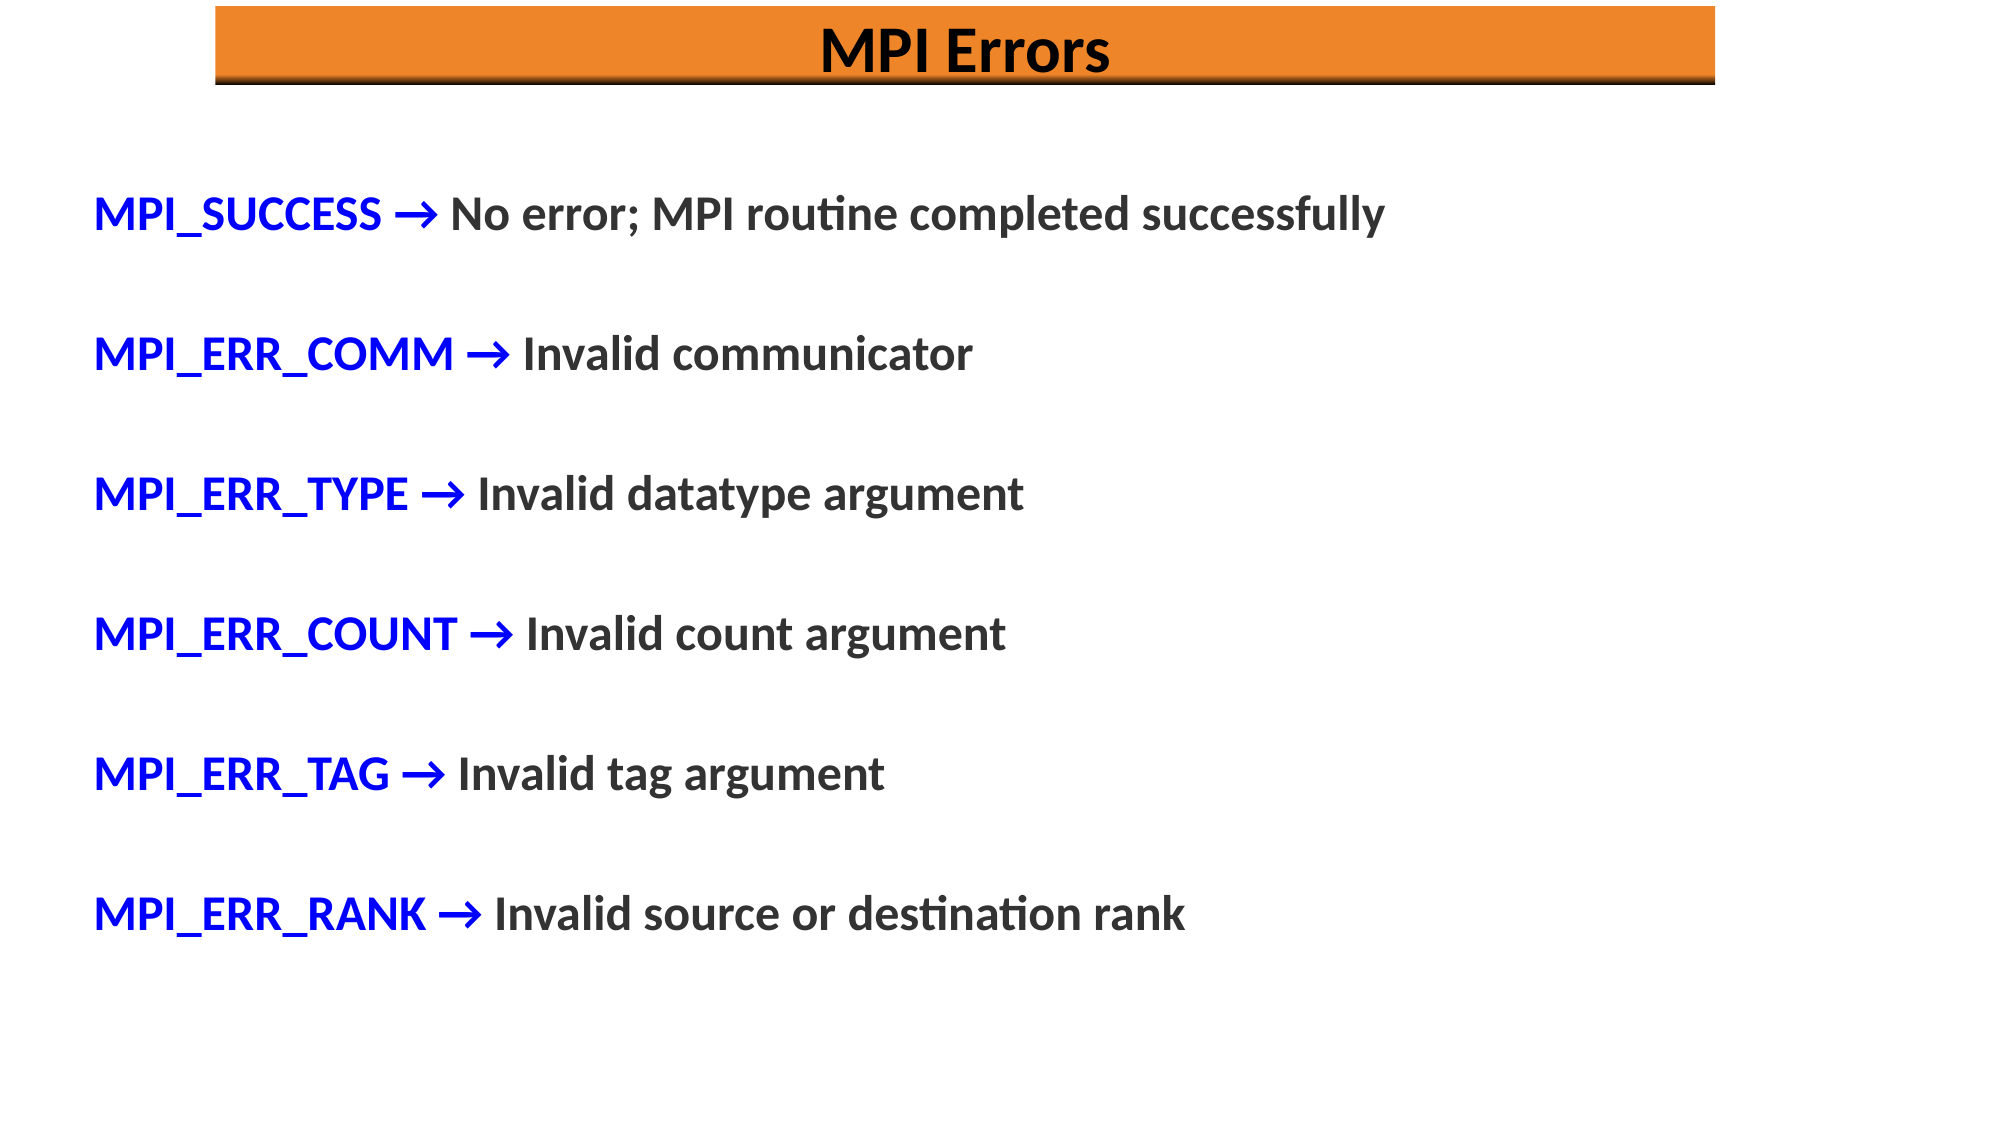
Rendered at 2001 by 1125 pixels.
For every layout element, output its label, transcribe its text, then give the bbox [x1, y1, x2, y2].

list MPI_SUCCESS → No error; MPI routine completed successfully MPI_ERR_COMM → Invalid communicator MPI_ERR_TYPE → Invalid datatype argument MPI_ERR_COUNT → Invalid count argument MPI_ERR_TAG → Invalid tag argument MPI_ERR_RANK → Invalid source or destination rank [78, 102, 1879, 1125]
text_box MPI Errors [215, 6, 1716, 85]
